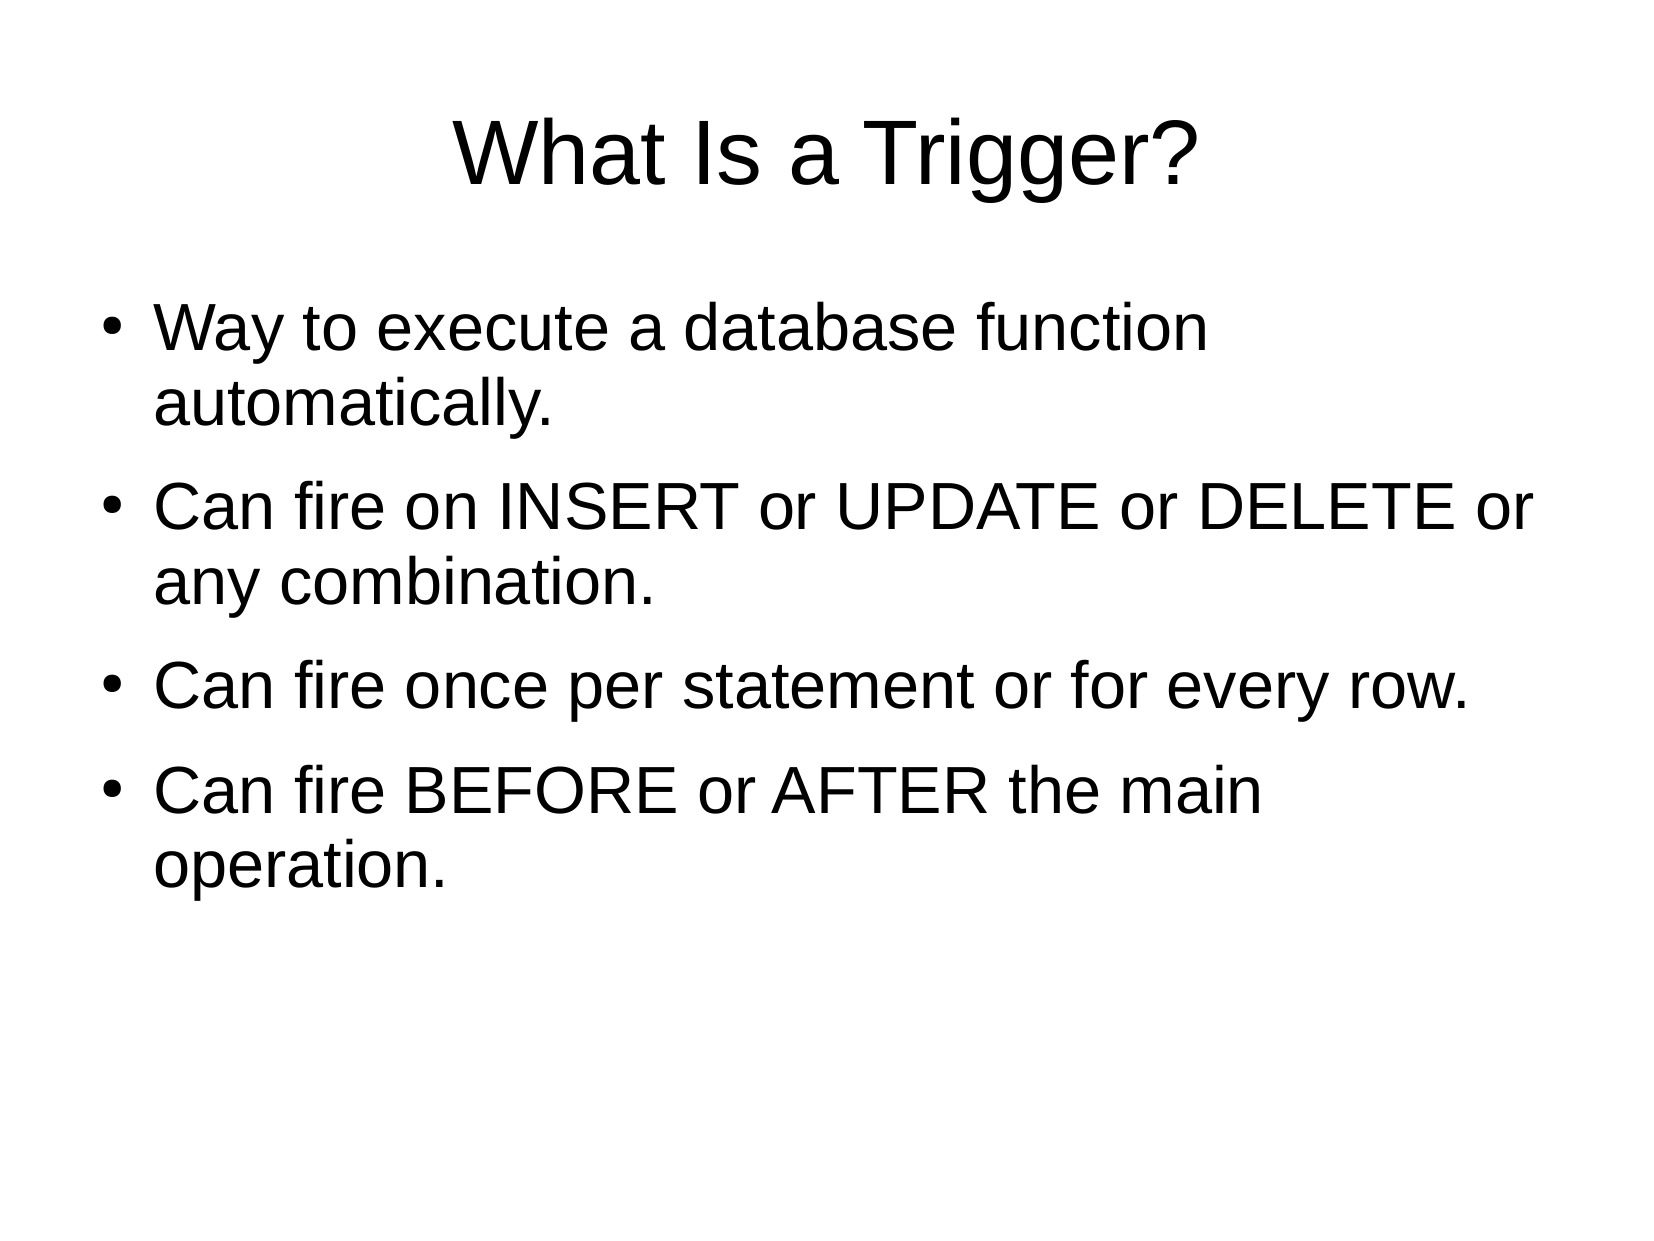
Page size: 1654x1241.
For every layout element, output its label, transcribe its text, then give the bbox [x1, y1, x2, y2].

title What Is a Trigger? [82, 49, 1571, 257]
list Way to execute a database function automatically. Can fire on INSERT or UPDATE or DELETE or any combination. Can fire once per statement or for every row. Can fire BEFORE or AFTER the main operation. [82, 290, 1571, 1094]
